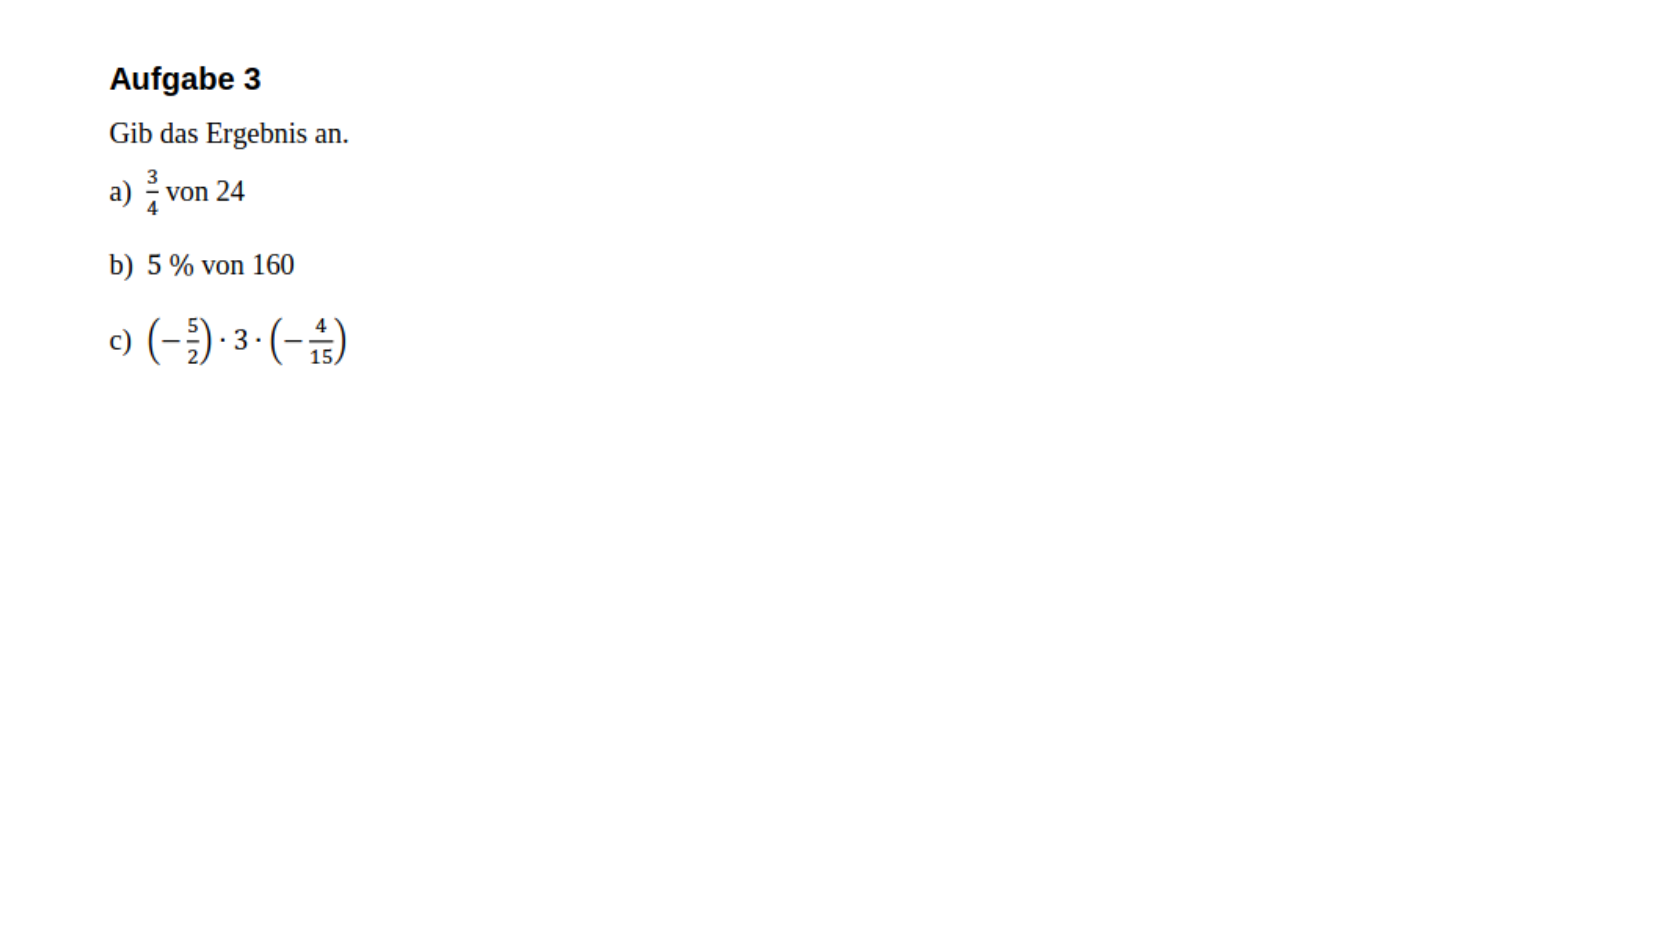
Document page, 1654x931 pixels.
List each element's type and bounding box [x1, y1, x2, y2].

picture [68, 43, 532, 414]
